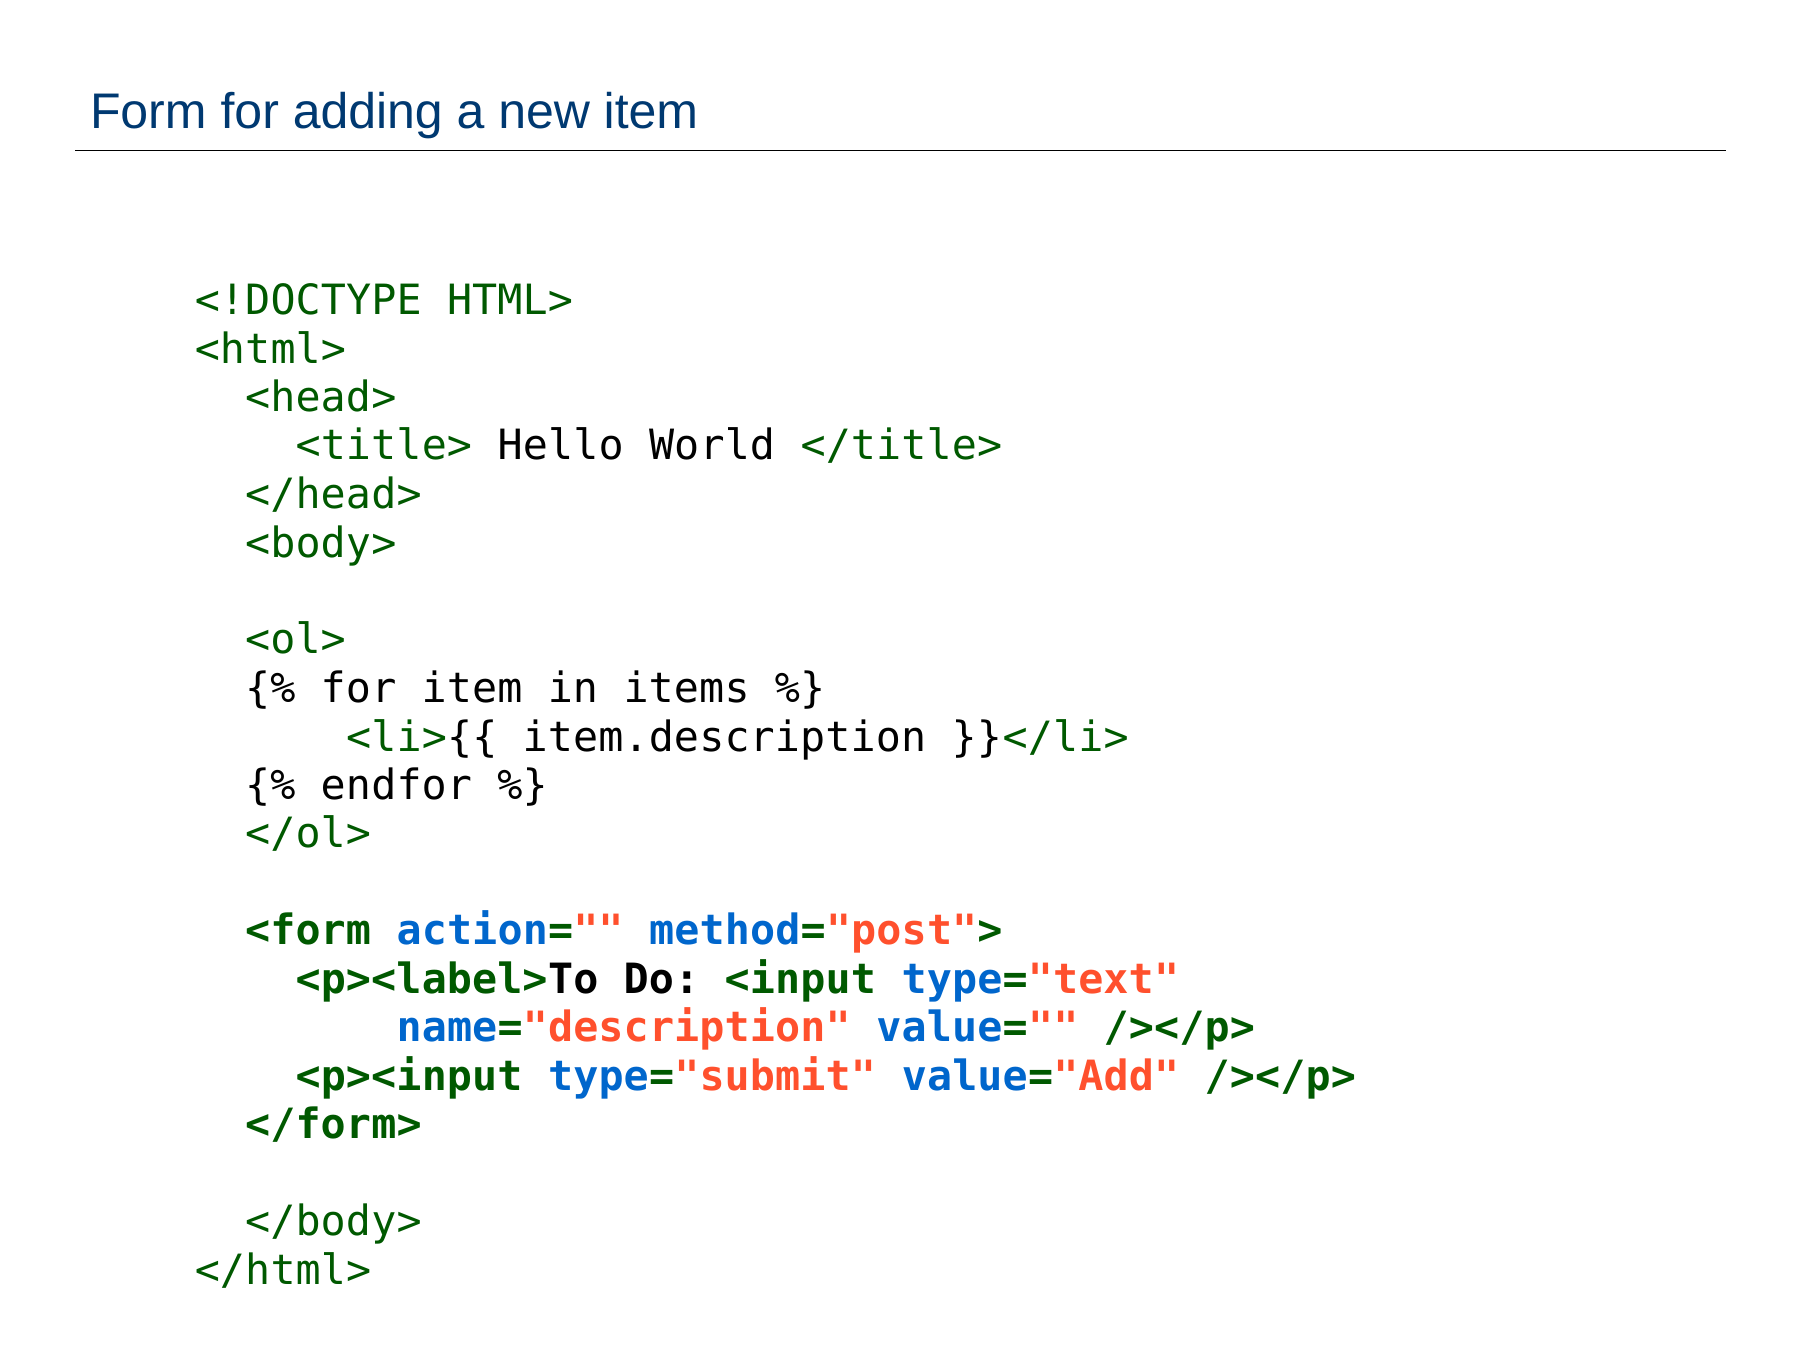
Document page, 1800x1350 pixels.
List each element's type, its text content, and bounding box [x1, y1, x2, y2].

title Form for adding a new item [90, 38, 1711, 147]
text_box <!DOCTYPE HTML> <html> <head> <title> Hello World </title> </head> <body> <ol> {% for item in items %} <li>{{ item.description }}</li> {% endfor %} </ol> <form action="" method="post"> <p><label>To Do: <input type="text" name="description" value="" /></p> <p><input type="submit" value="Add" /></p> </form> </body> </html> [179, 268, 1800, 1350]
